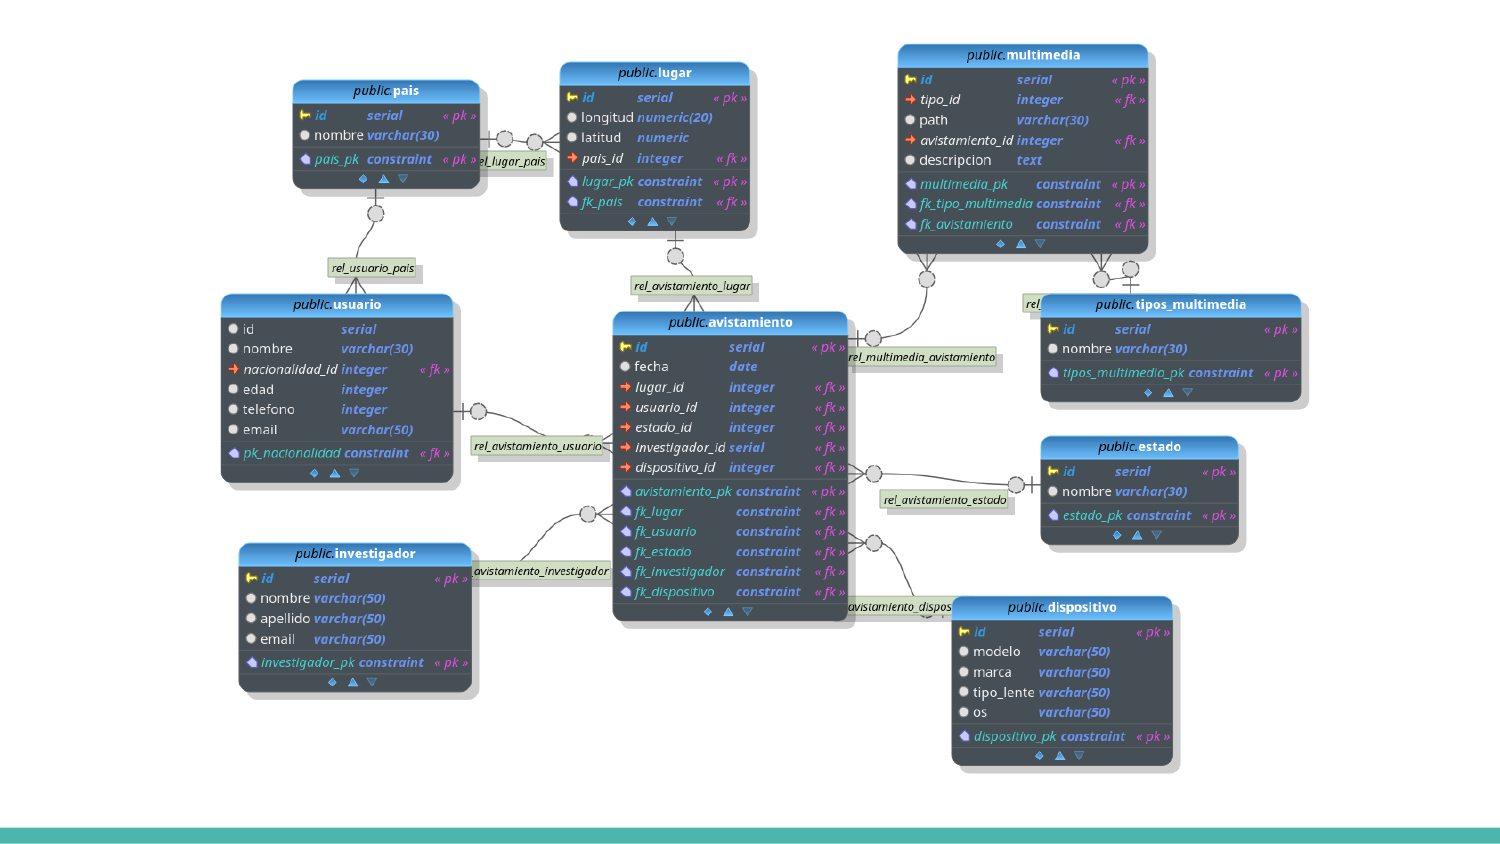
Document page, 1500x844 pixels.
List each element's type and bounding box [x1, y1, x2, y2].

picture [212, 35, 1318, 783]
